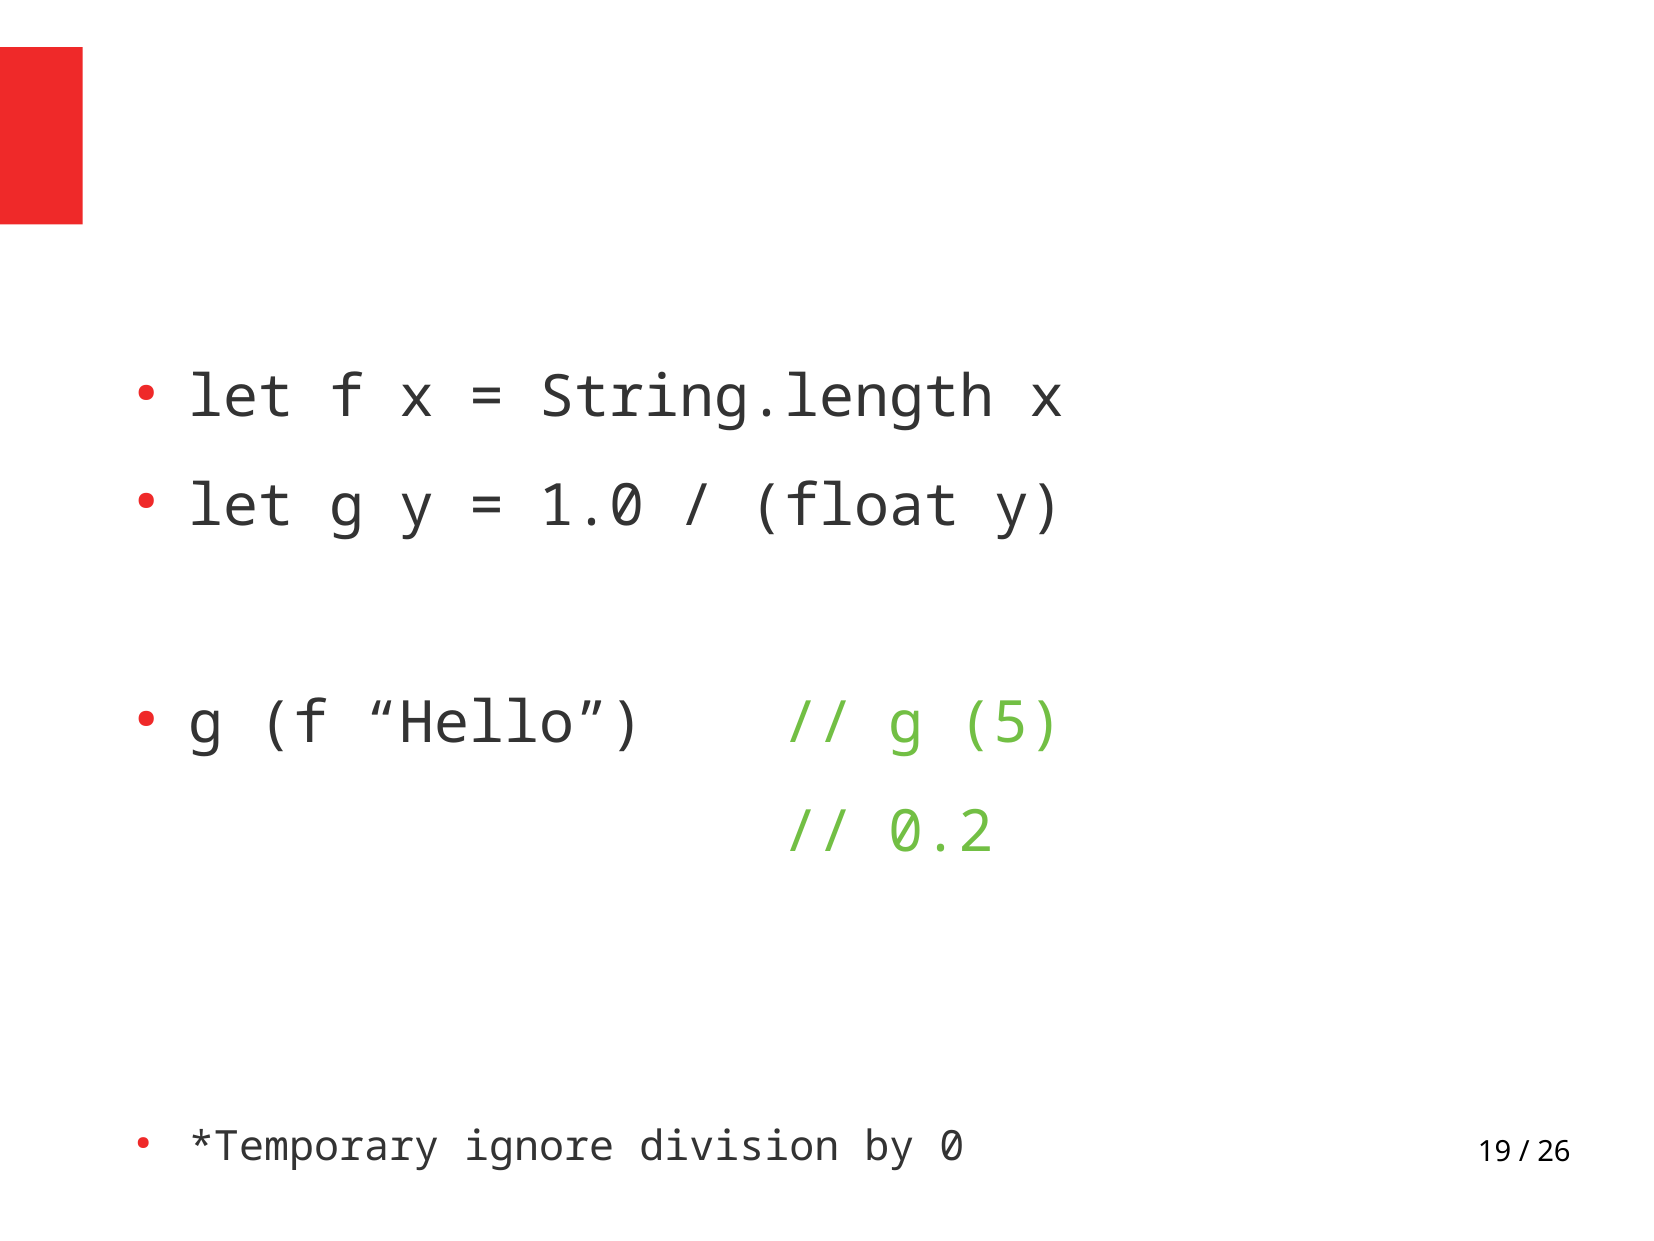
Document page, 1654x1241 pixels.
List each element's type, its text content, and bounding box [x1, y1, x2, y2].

list let f x = String.length x let g y = 1.0 / (float y) g (f “Hello”) // g (5) // 0.2 *Temporary ignore division by 0 [118, 354, 1536, 1074]
